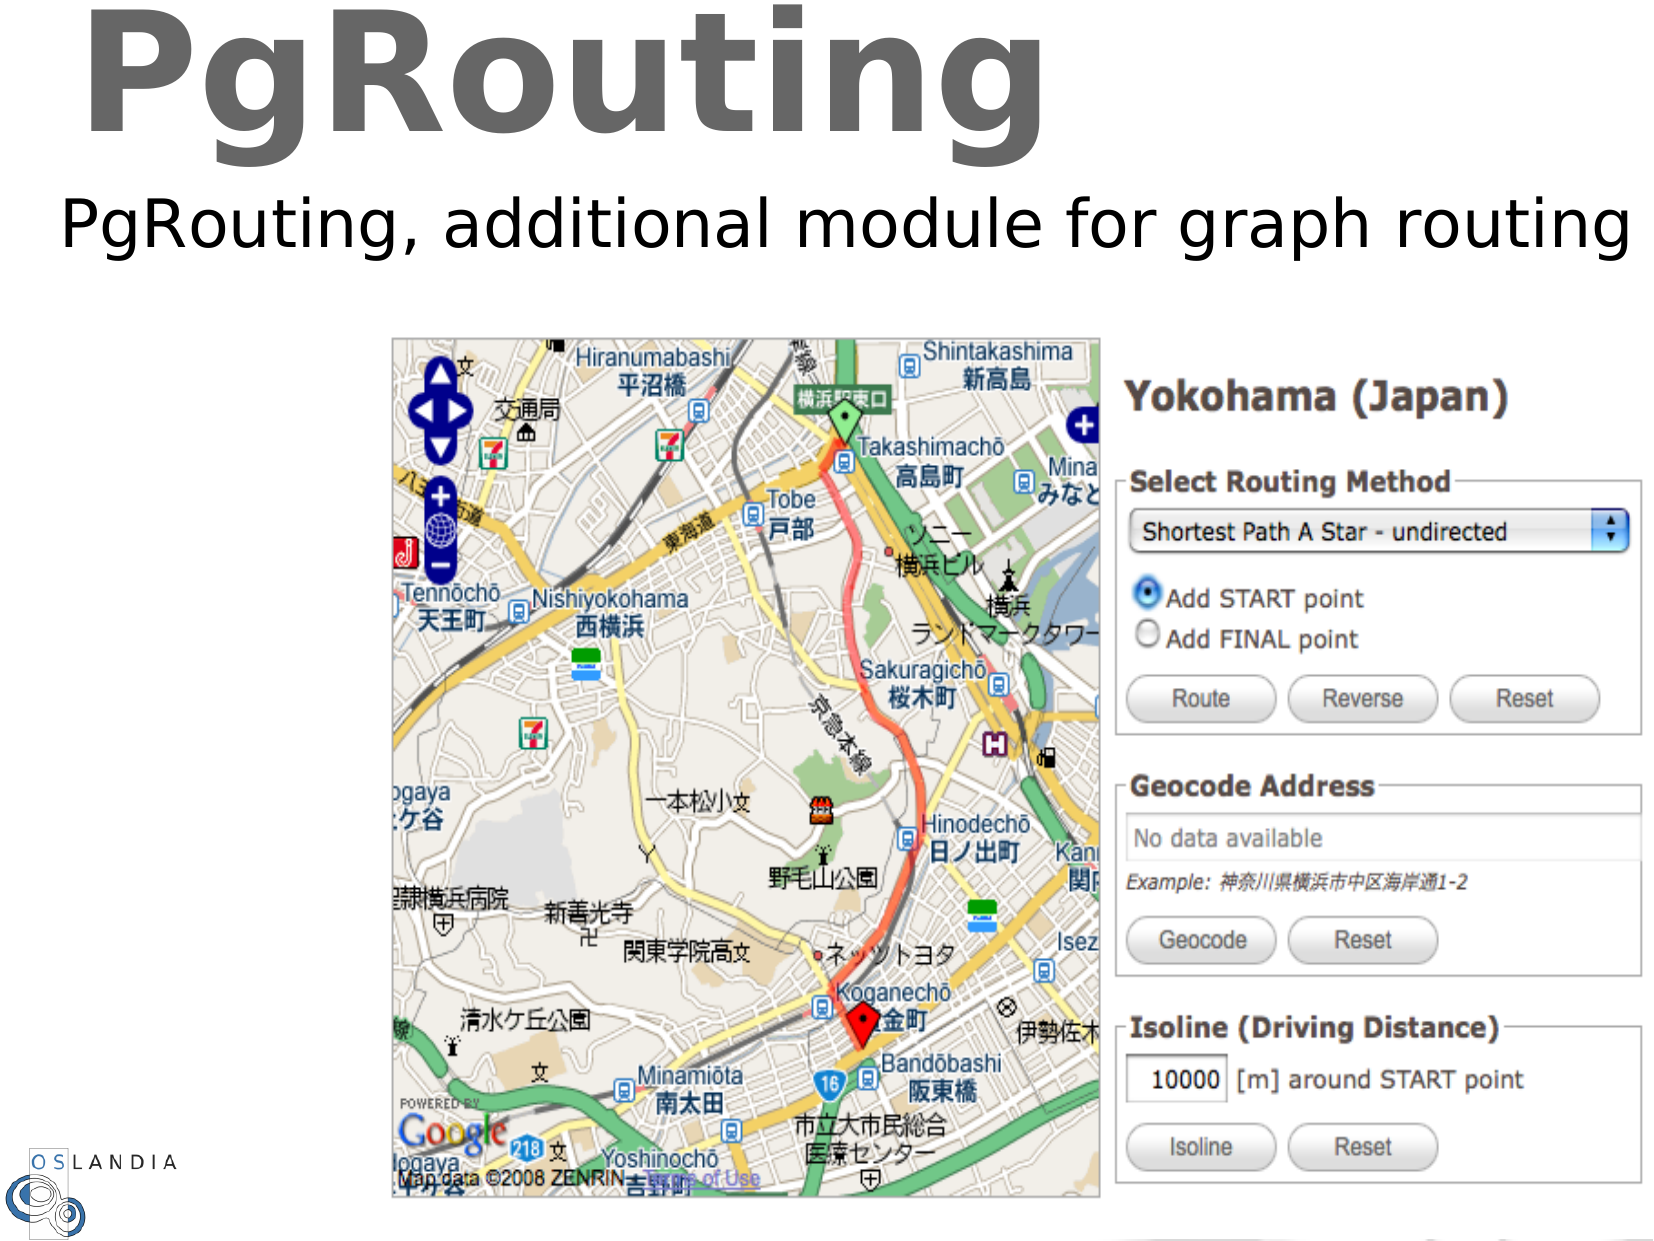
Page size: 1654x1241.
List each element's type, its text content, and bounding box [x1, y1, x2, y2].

picture [0, 0, 1654, 1241]
title PgRouting [76, 0, 1565, 171]
list PgRouting, additional module for graph routing [29, 185, 1654, 1004]
